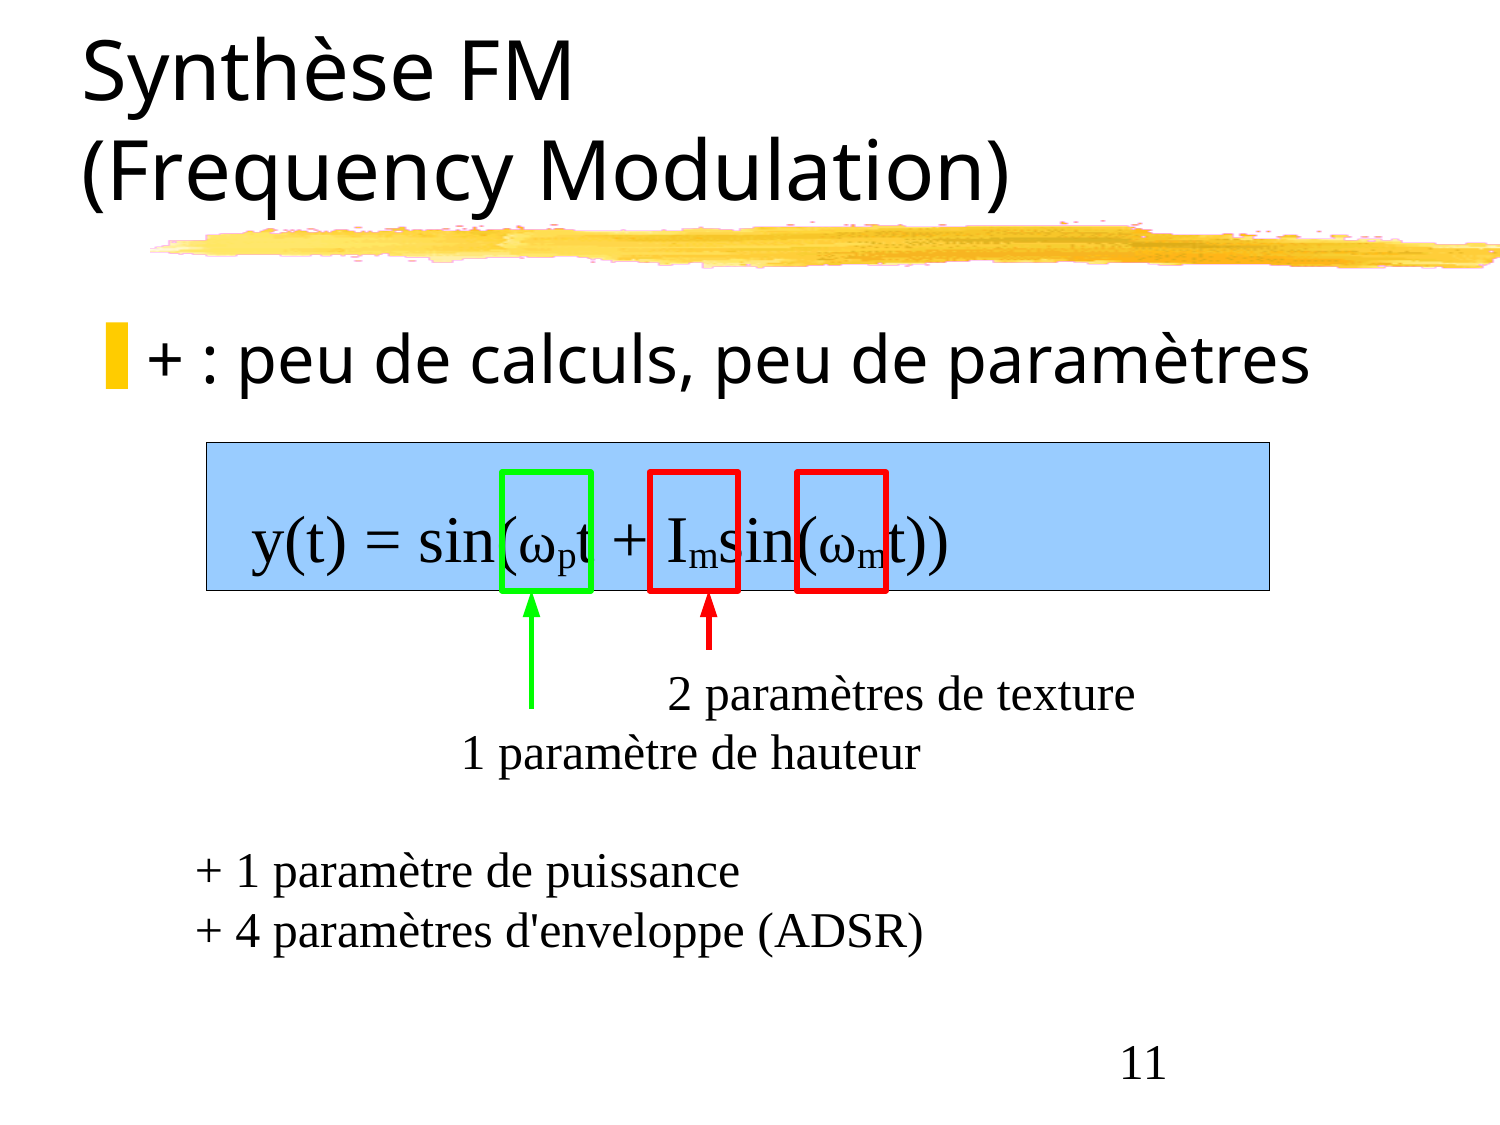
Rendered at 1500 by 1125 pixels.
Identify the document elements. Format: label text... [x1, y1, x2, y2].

text_box y(t) = sin(ωpt + Imsin(ωmt)) [800, 475, 883, 584]
text_box y(t) = sin(ωpt + Imsin(ωmt)) [236, 466, 1241, 584]
list + : peu de calculs, peu de paramètres [75, 309, 1447, 994]
text_box y(t) = sin(ωpt + Imsin(ωmt)) [505, 475, 588, 584]
text_box [505, 584, 588, 588]
text_box 2 paramètres de texture [649, 649, 1155, 731]
text_box [594, 584, 647, 591]
text_box [653, 584, 735, 588]
text_box [206, 442, 1270, 591]
text_box + 1 paramètre de puissance + 4 paramètres d'enveloppe (ADSR) [177, 826, 943, 968]
text_box y(t) = sin(ωpt + Imsin(ωmt)) [653, 475, 735, 584]
picture [150, 215, 1500, 279]
text_box 1 paramètre de hauteur [442, 708, 939, 790]
title Synthèse FM (Frequency Modulation) [66, 0, 1342, 225]
text_box [741, 584, 794, 591]
text_box [800, 584, 883, 588]
